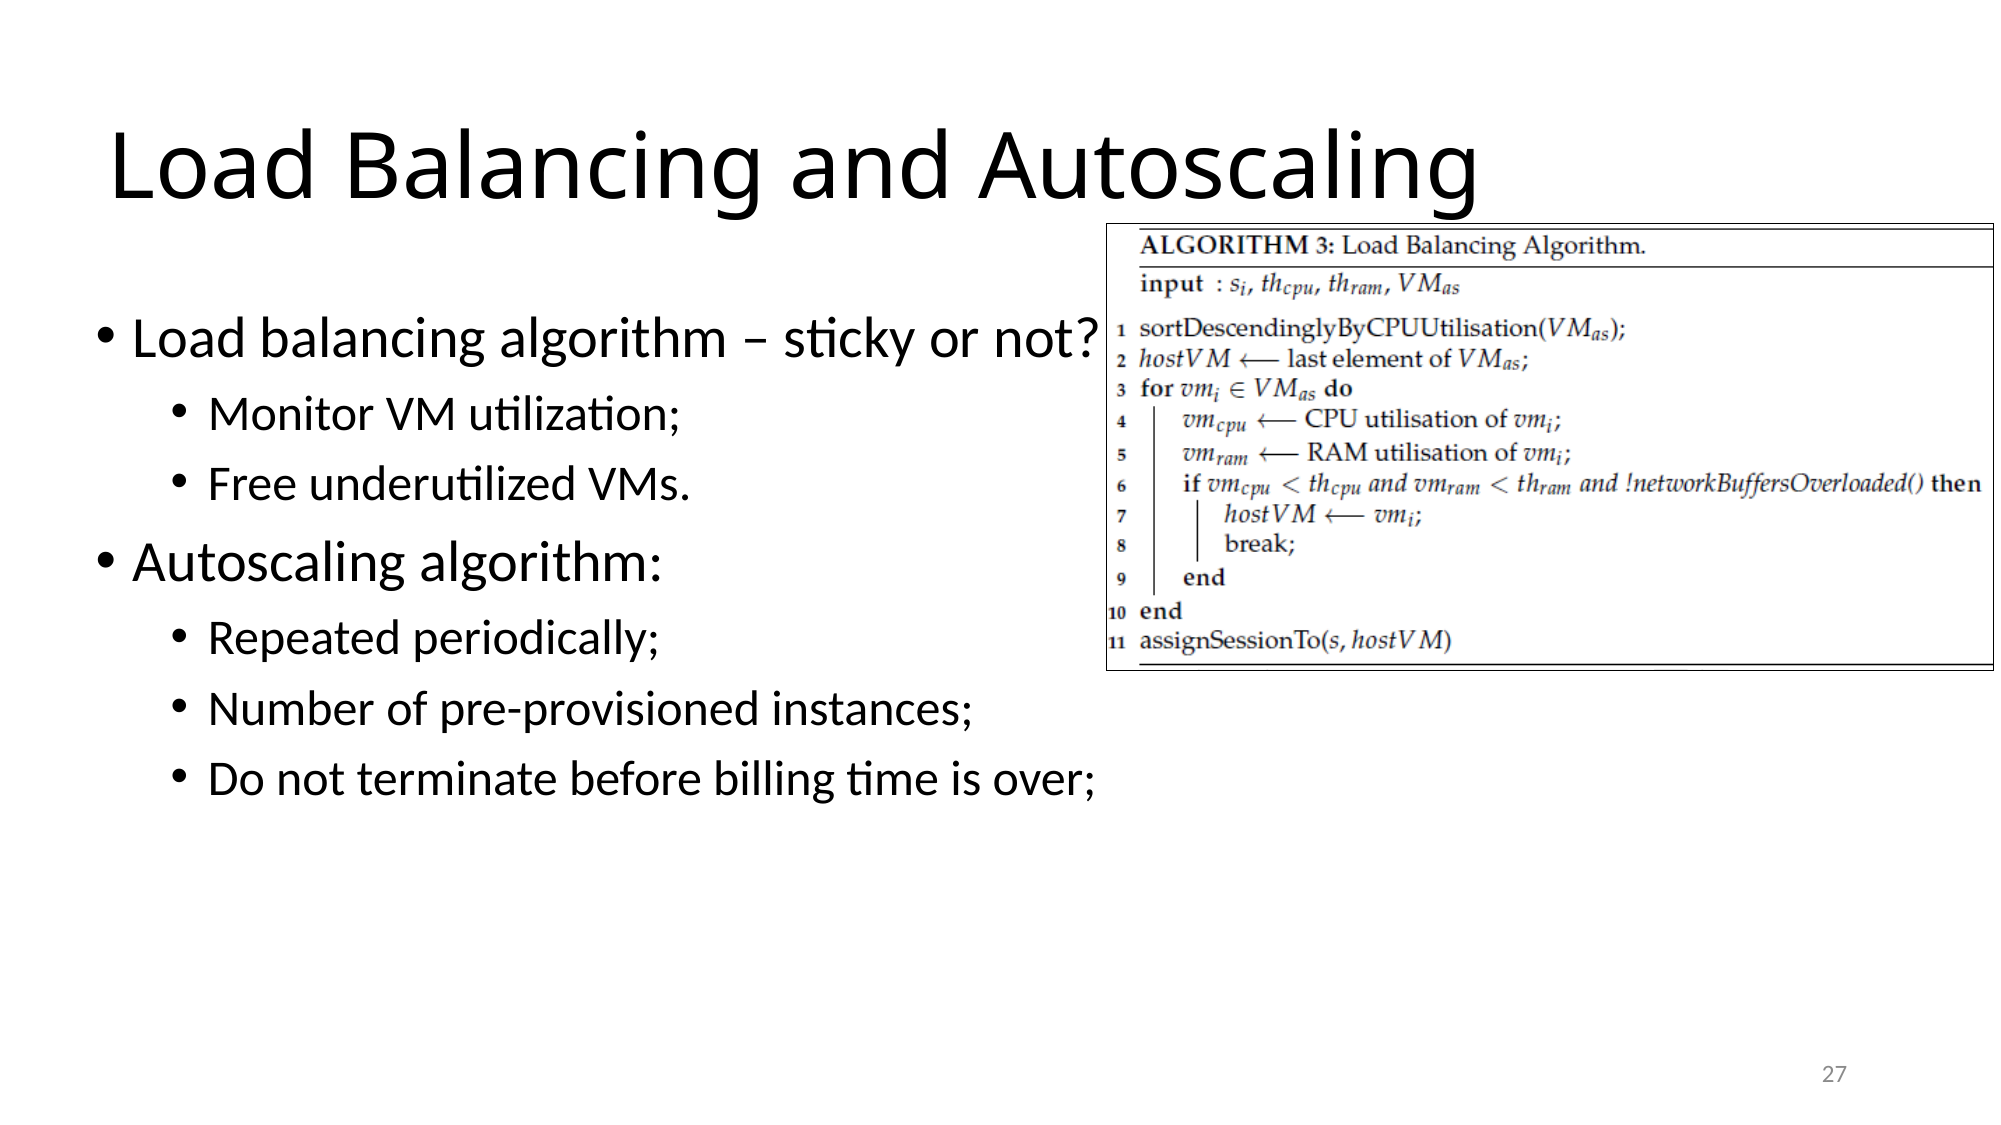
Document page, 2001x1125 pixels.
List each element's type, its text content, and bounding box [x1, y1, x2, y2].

picture [1106, 223, 1994, 671]
title Load Balancing and Autoscaling [92, 59, 1818, 278]
slide_number <number> [1412, 1042, 1863, 1103]
list Load balancing algorithm – sticky or not? Monitor VM utilization; Free underutilized VMs. Autoscaling algorithm: Repeated periodically; Number of pre-provisioned instances; Do not terminate before billing time is over; [80, 299, 1806, 1014]
